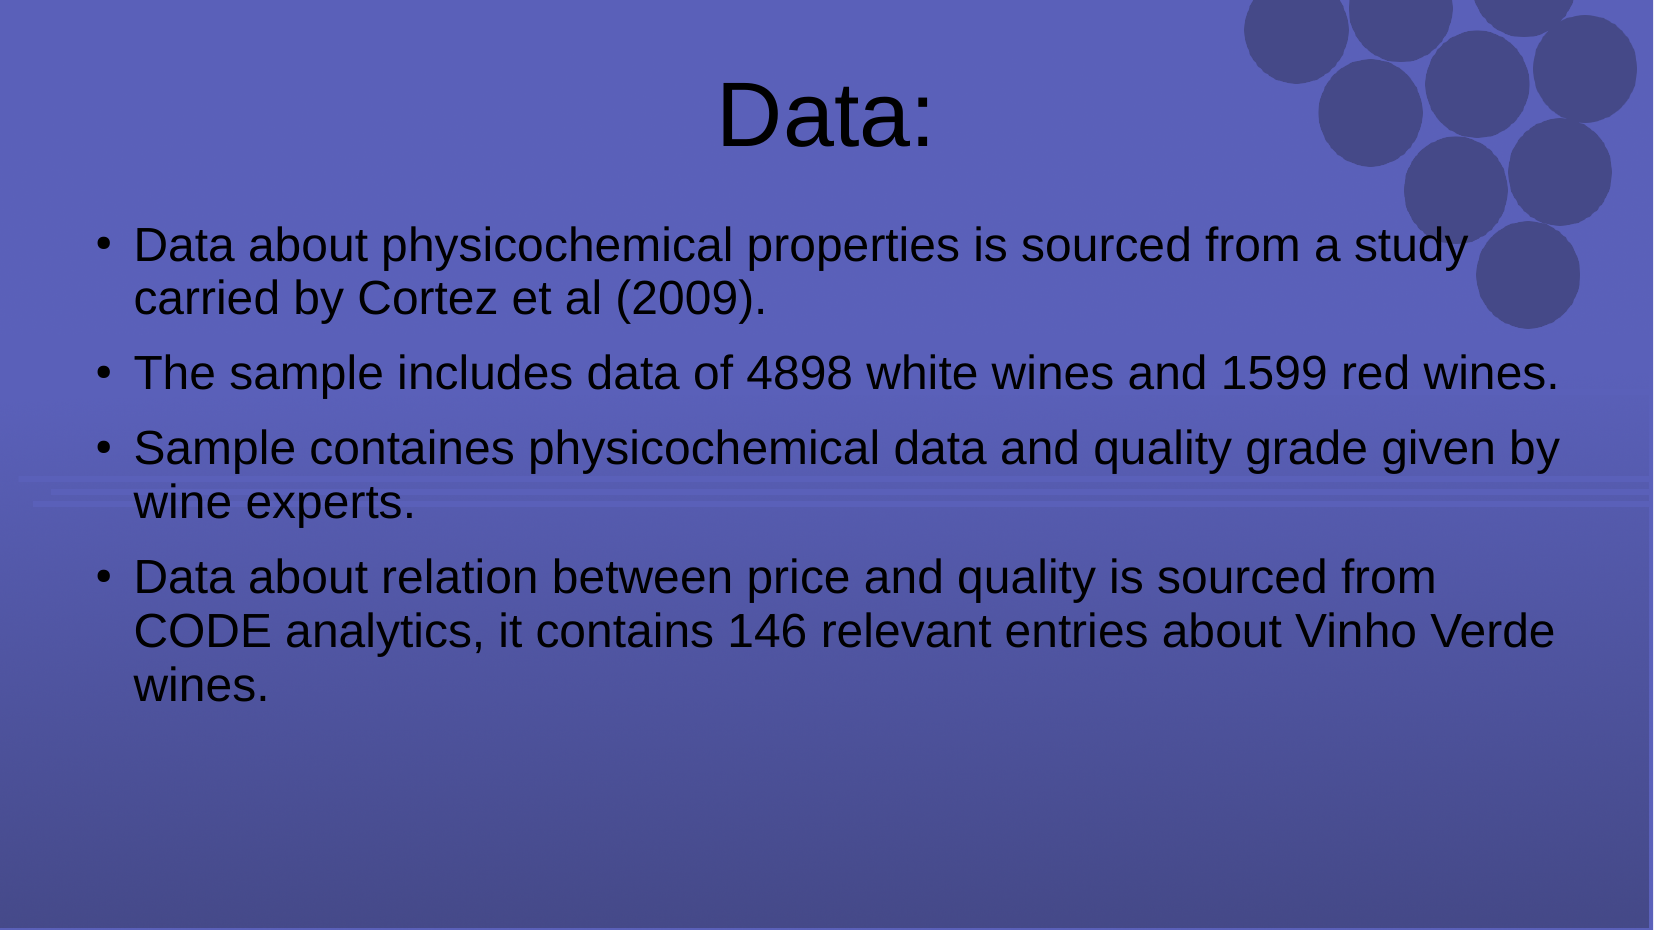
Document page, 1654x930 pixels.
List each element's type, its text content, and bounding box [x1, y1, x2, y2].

title Data: [82, 37, 1571, 193]
picture [0, 0, 1654, 930]
list Data about physicochemical properties is sourced from a study carried by Cortez et al (2009). The sample includes data of 4898 white wines and 1599 red wines. Sample containes physicochemical data and quality grade given by wine experts. Data about relation between price and quality is sourced from CODE analytics, it contains 146 relevant entries about Vinho Verde wines. [82, 217, 1571, 757]
